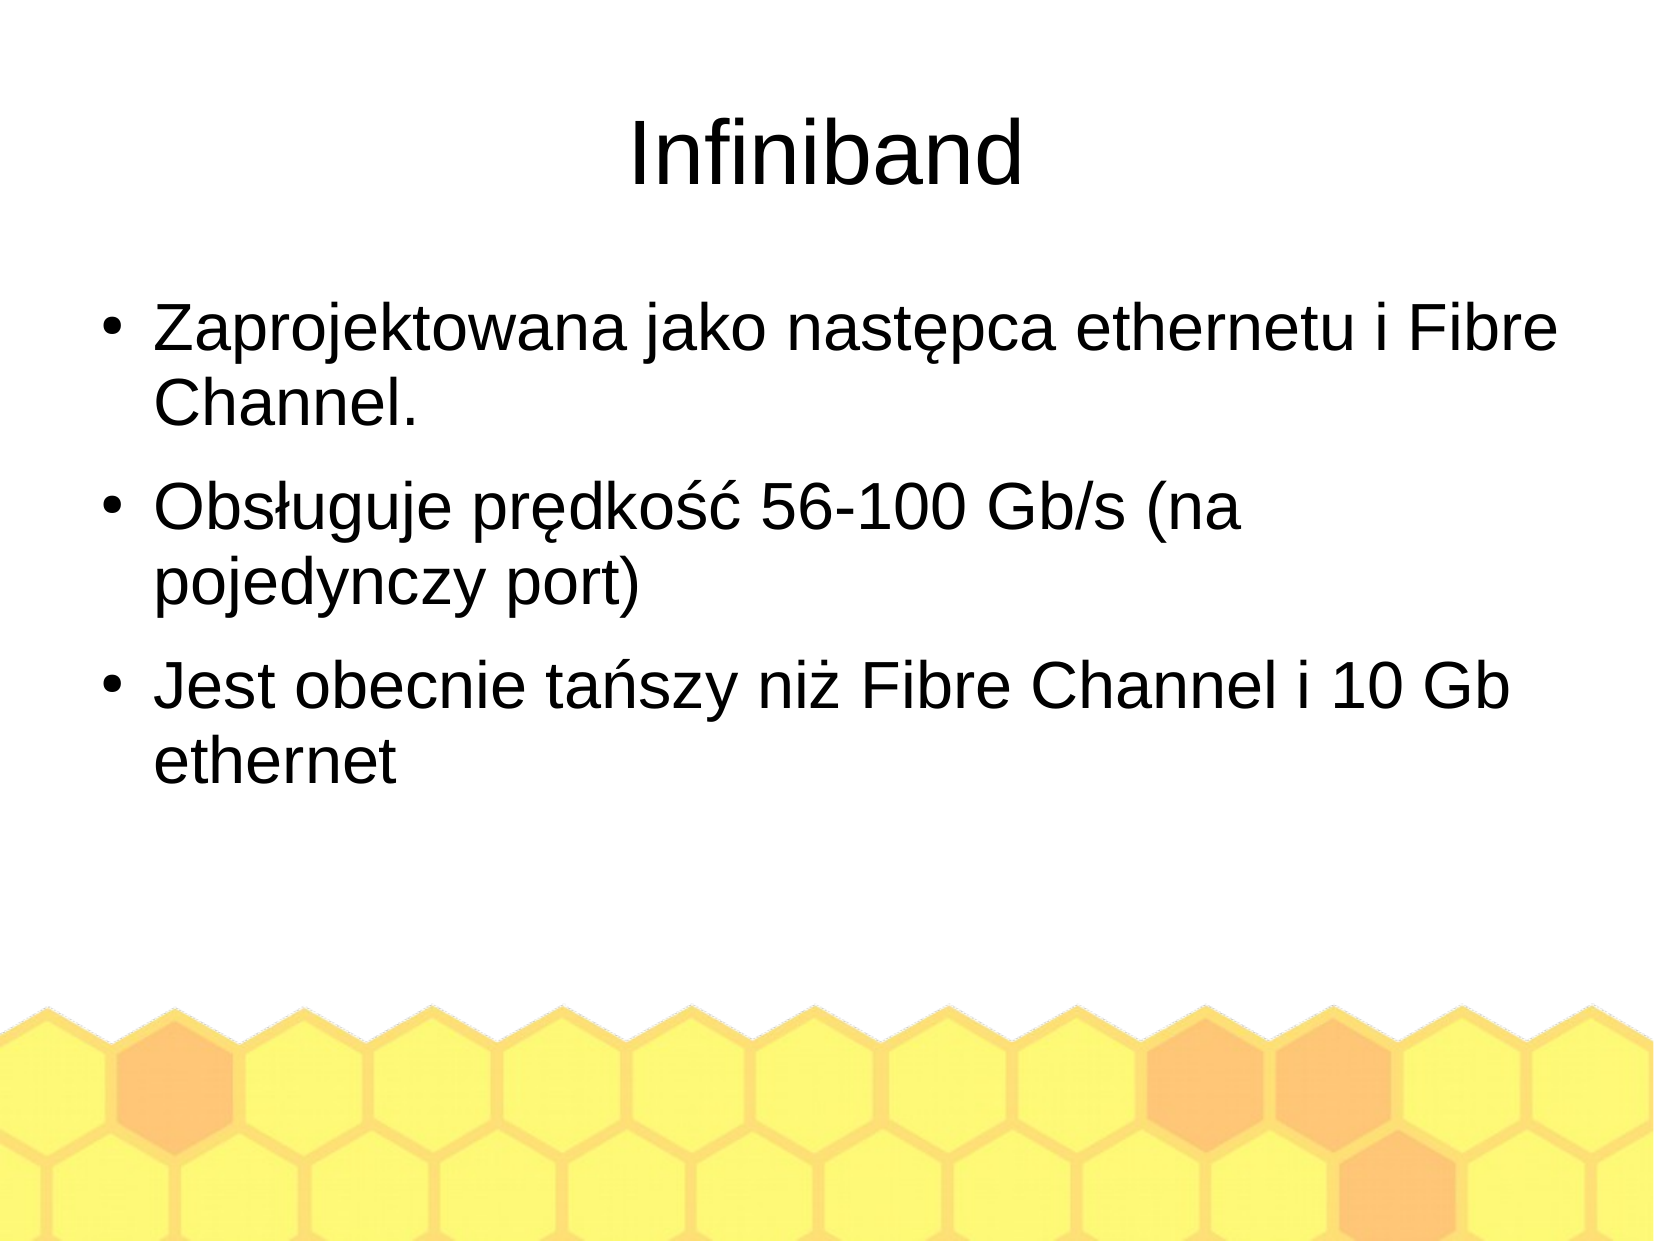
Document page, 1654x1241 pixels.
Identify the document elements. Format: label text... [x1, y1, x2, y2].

picture [0, 1001, 1654, 1241]
list Zaprojektowana jako następca ethernetu i Fibre Channel. Obsługuje prędkość 56-100 Gb/s (na pojedynczy port) Jest obecnie tańszy niż Fibre Channel i 10 Gb ethernet [82, 290, 1571, 1010]
title Infiniband [82, 49, 1571, 257]
